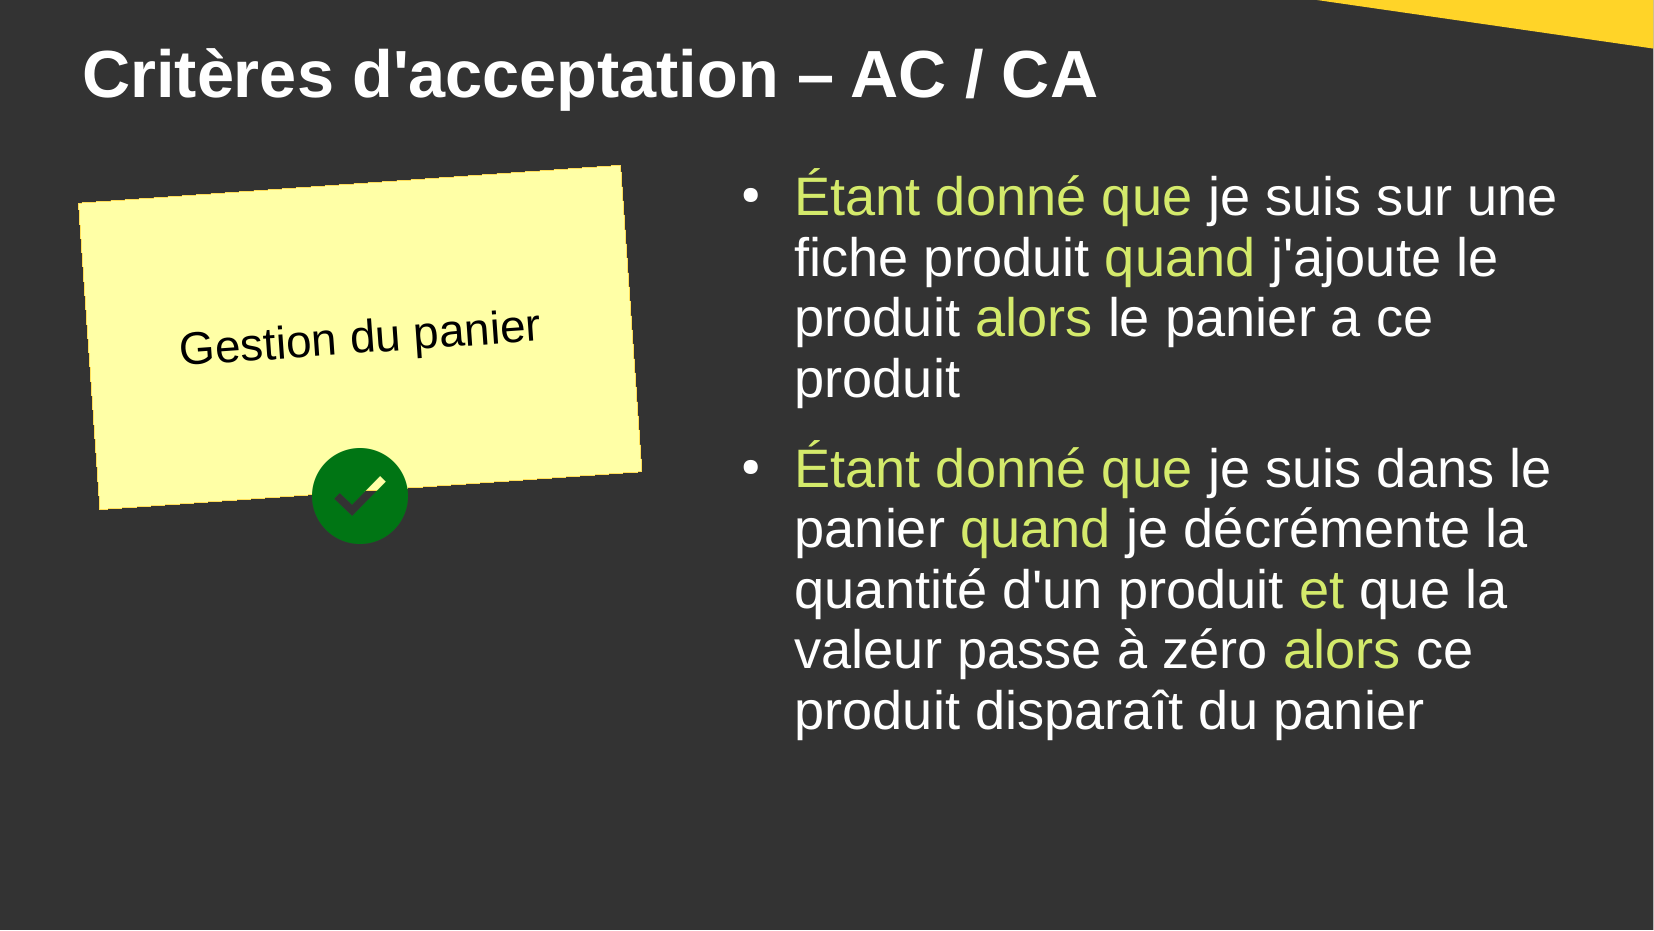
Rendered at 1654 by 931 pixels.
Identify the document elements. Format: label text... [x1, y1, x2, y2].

text_box Étant donné que je suis sur une fiche produit quand j'ajoute le produit alors le panier a ce produit Étant donné que je suis dans le panier quand je décrémente la quantité d'un produit et que la valeur passe à zéro alors ce produit disparaît du panier [708, 159, 1607, 749]
picture [312, 448, 408, 544]
text_box [1316, 0, 1654, 49]
title Critères d'acceptation – AC / CA [82, 37, 1571, 122]
text_box Gestion du panier [78, 165, 642, 510]
